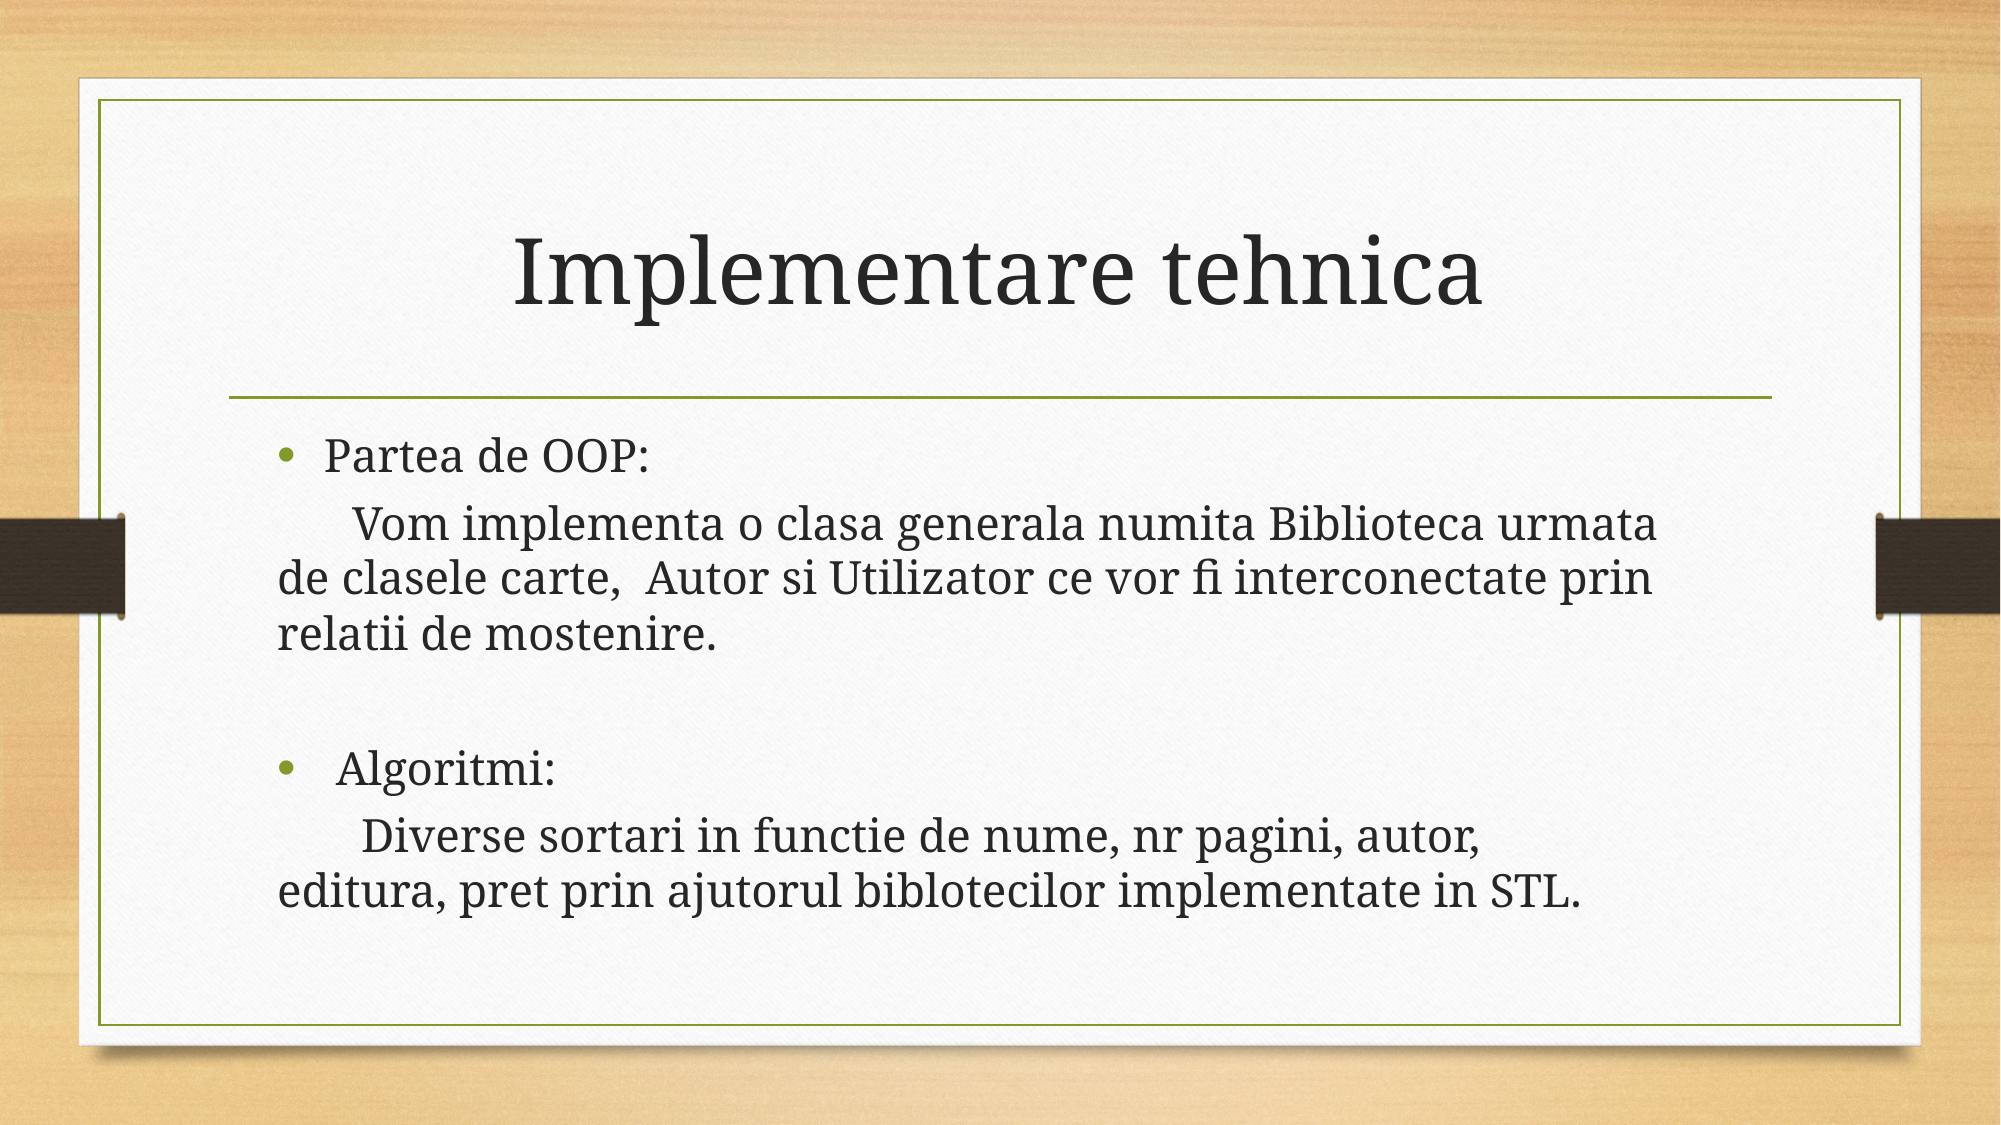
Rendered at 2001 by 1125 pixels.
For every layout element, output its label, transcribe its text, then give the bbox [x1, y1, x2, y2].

list Partea de OOP: Vom implementa o clasa generala numita Biblioteca urmata de clasele carte, Autor si Utilizator ce vor fi interconectate prin relatii de mostenire. Algoritmi: Diverse sortari in functie de nume, nr pagini, autor, editura, pret prin ajutorul biblotecilor implementate in STL. [262, 419, 1677, 964]
title Implementare tehnica [212, 161, 1788, 376]
